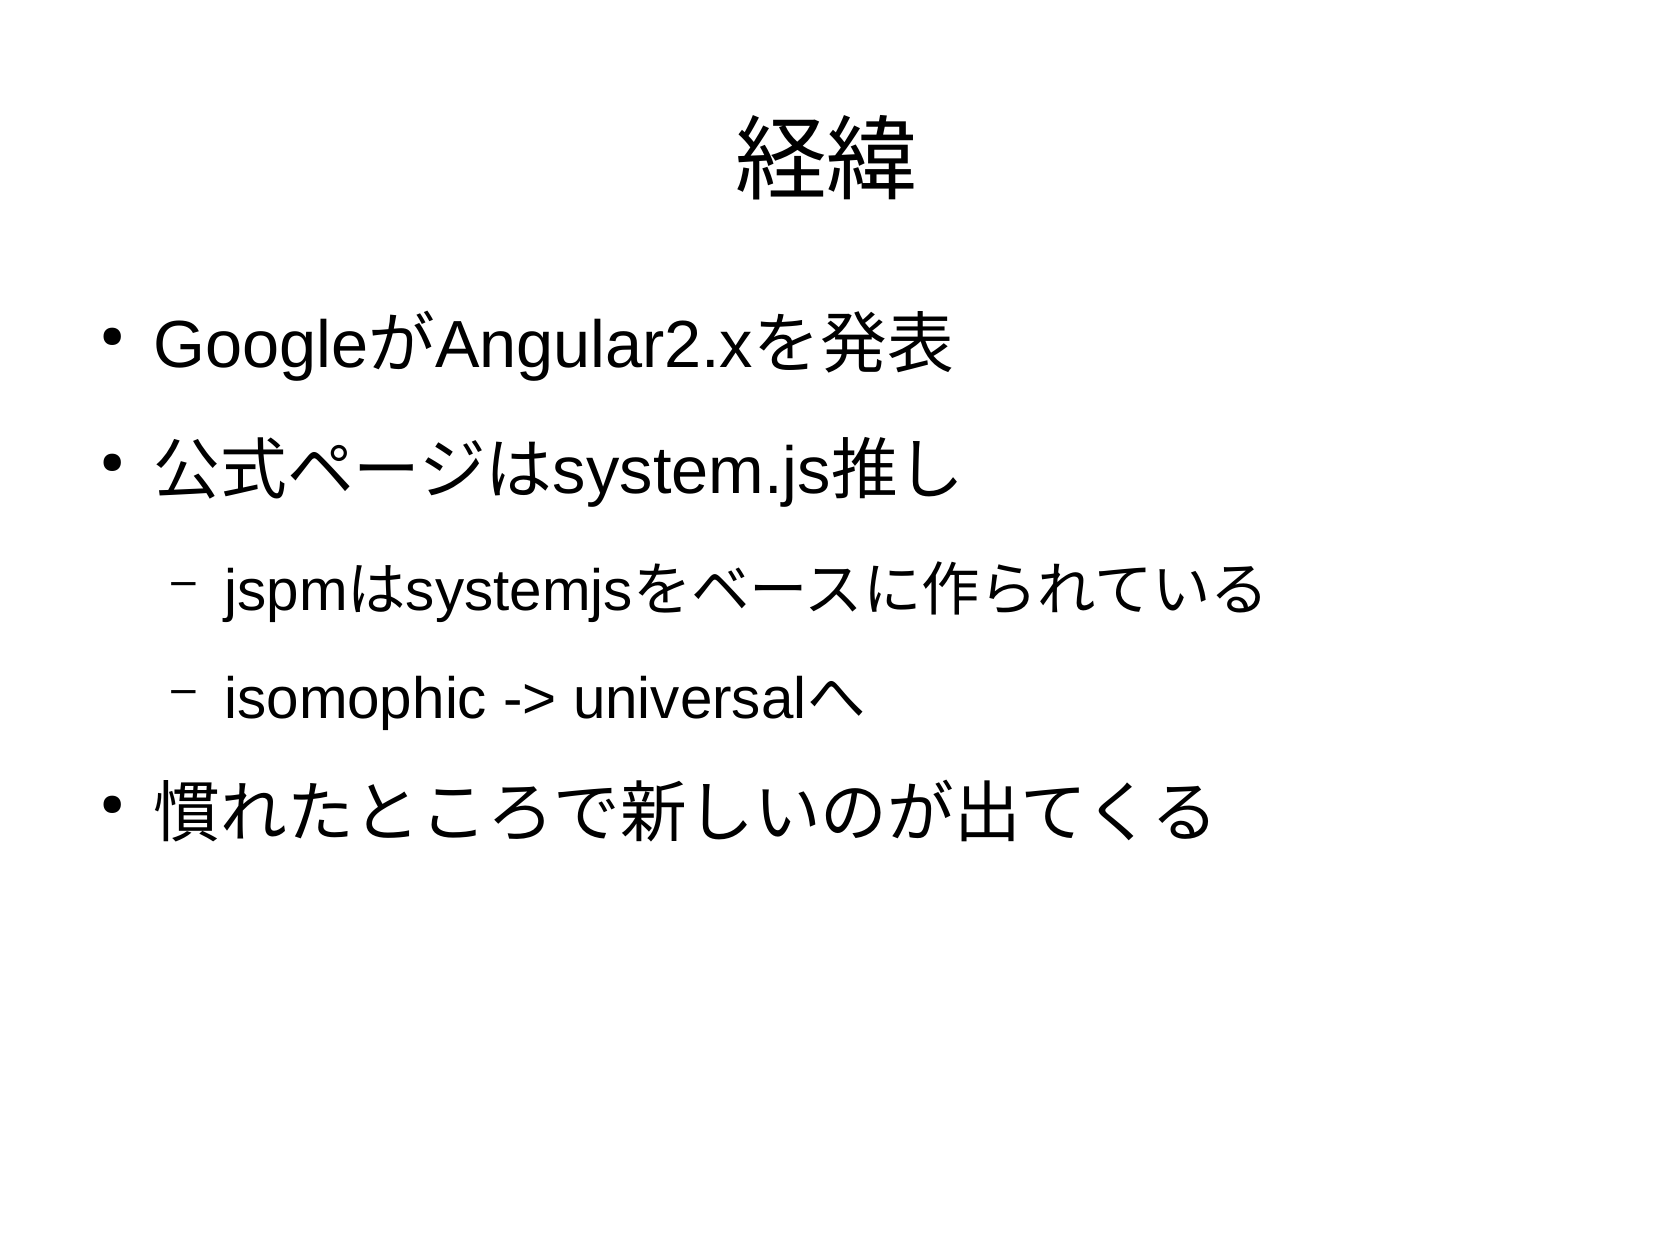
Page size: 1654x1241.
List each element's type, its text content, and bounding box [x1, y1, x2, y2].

list GoogleがAngular2.xを発表 公式ページはsystem.js推し jspmはsystemjsをベースに作られている isomophic -> universalへ 慣れたところで新しいのが出てくる [82, 290, 1571, 1010]
title 経緯 [82, 49, 1571, 257]
